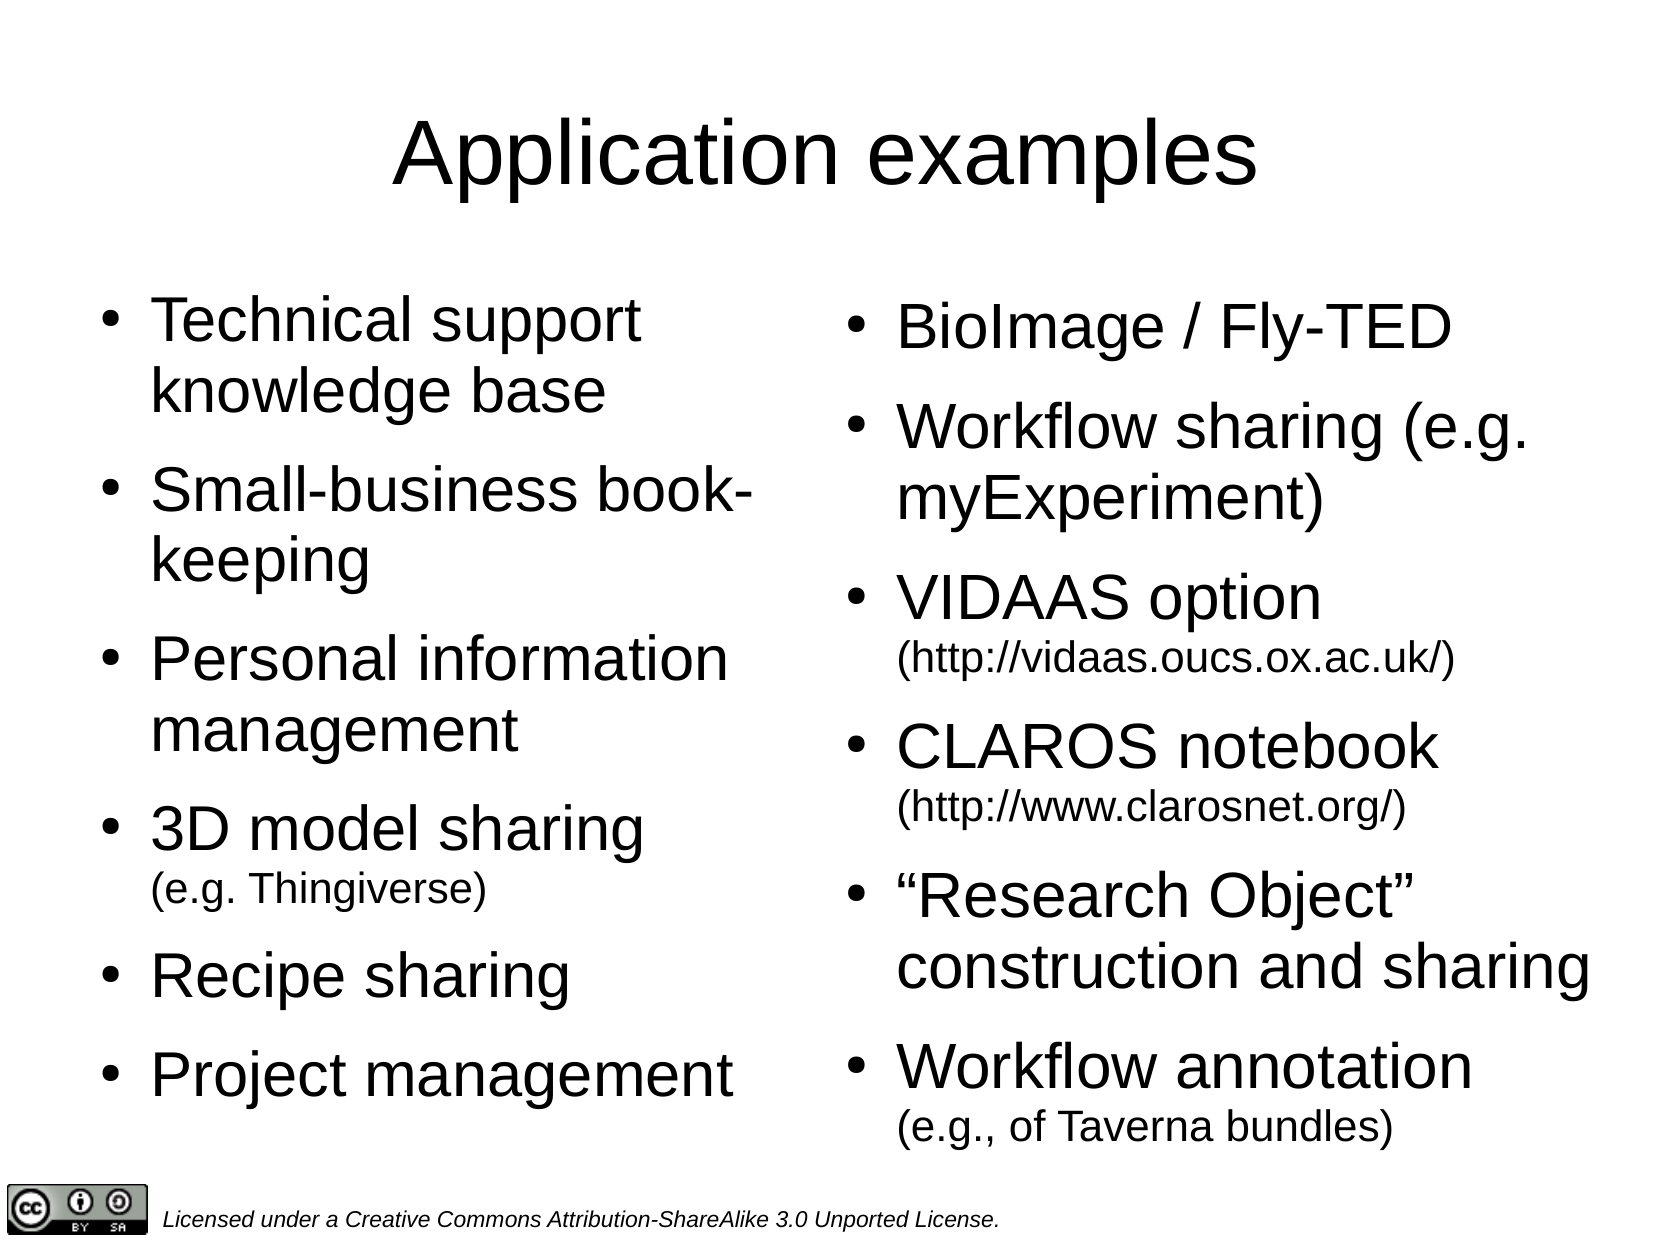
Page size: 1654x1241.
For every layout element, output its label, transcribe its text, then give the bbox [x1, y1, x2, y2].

list BioImage / Fly-TED Workflow sharing (e.g. myExperiment) VIDAAS option (http://vidaas.oucs.ox.ac.uk/) CLAROS notebook (http://www.clarosnet.org/) “Research Object” construction and sharing Workflow annotation (e.g., of Taverna bundles) [828, 290, 1595, 1182]
list Technical support knowledge base Small-business book-keeping Personal information management 3D model sharing (e.g. Thingiverse) Recipe sharing Project management [82, 284, 793, 1117]
picture [7, 1184, 148, 1235]
title Application examples [82, 49, 1571, 257]
